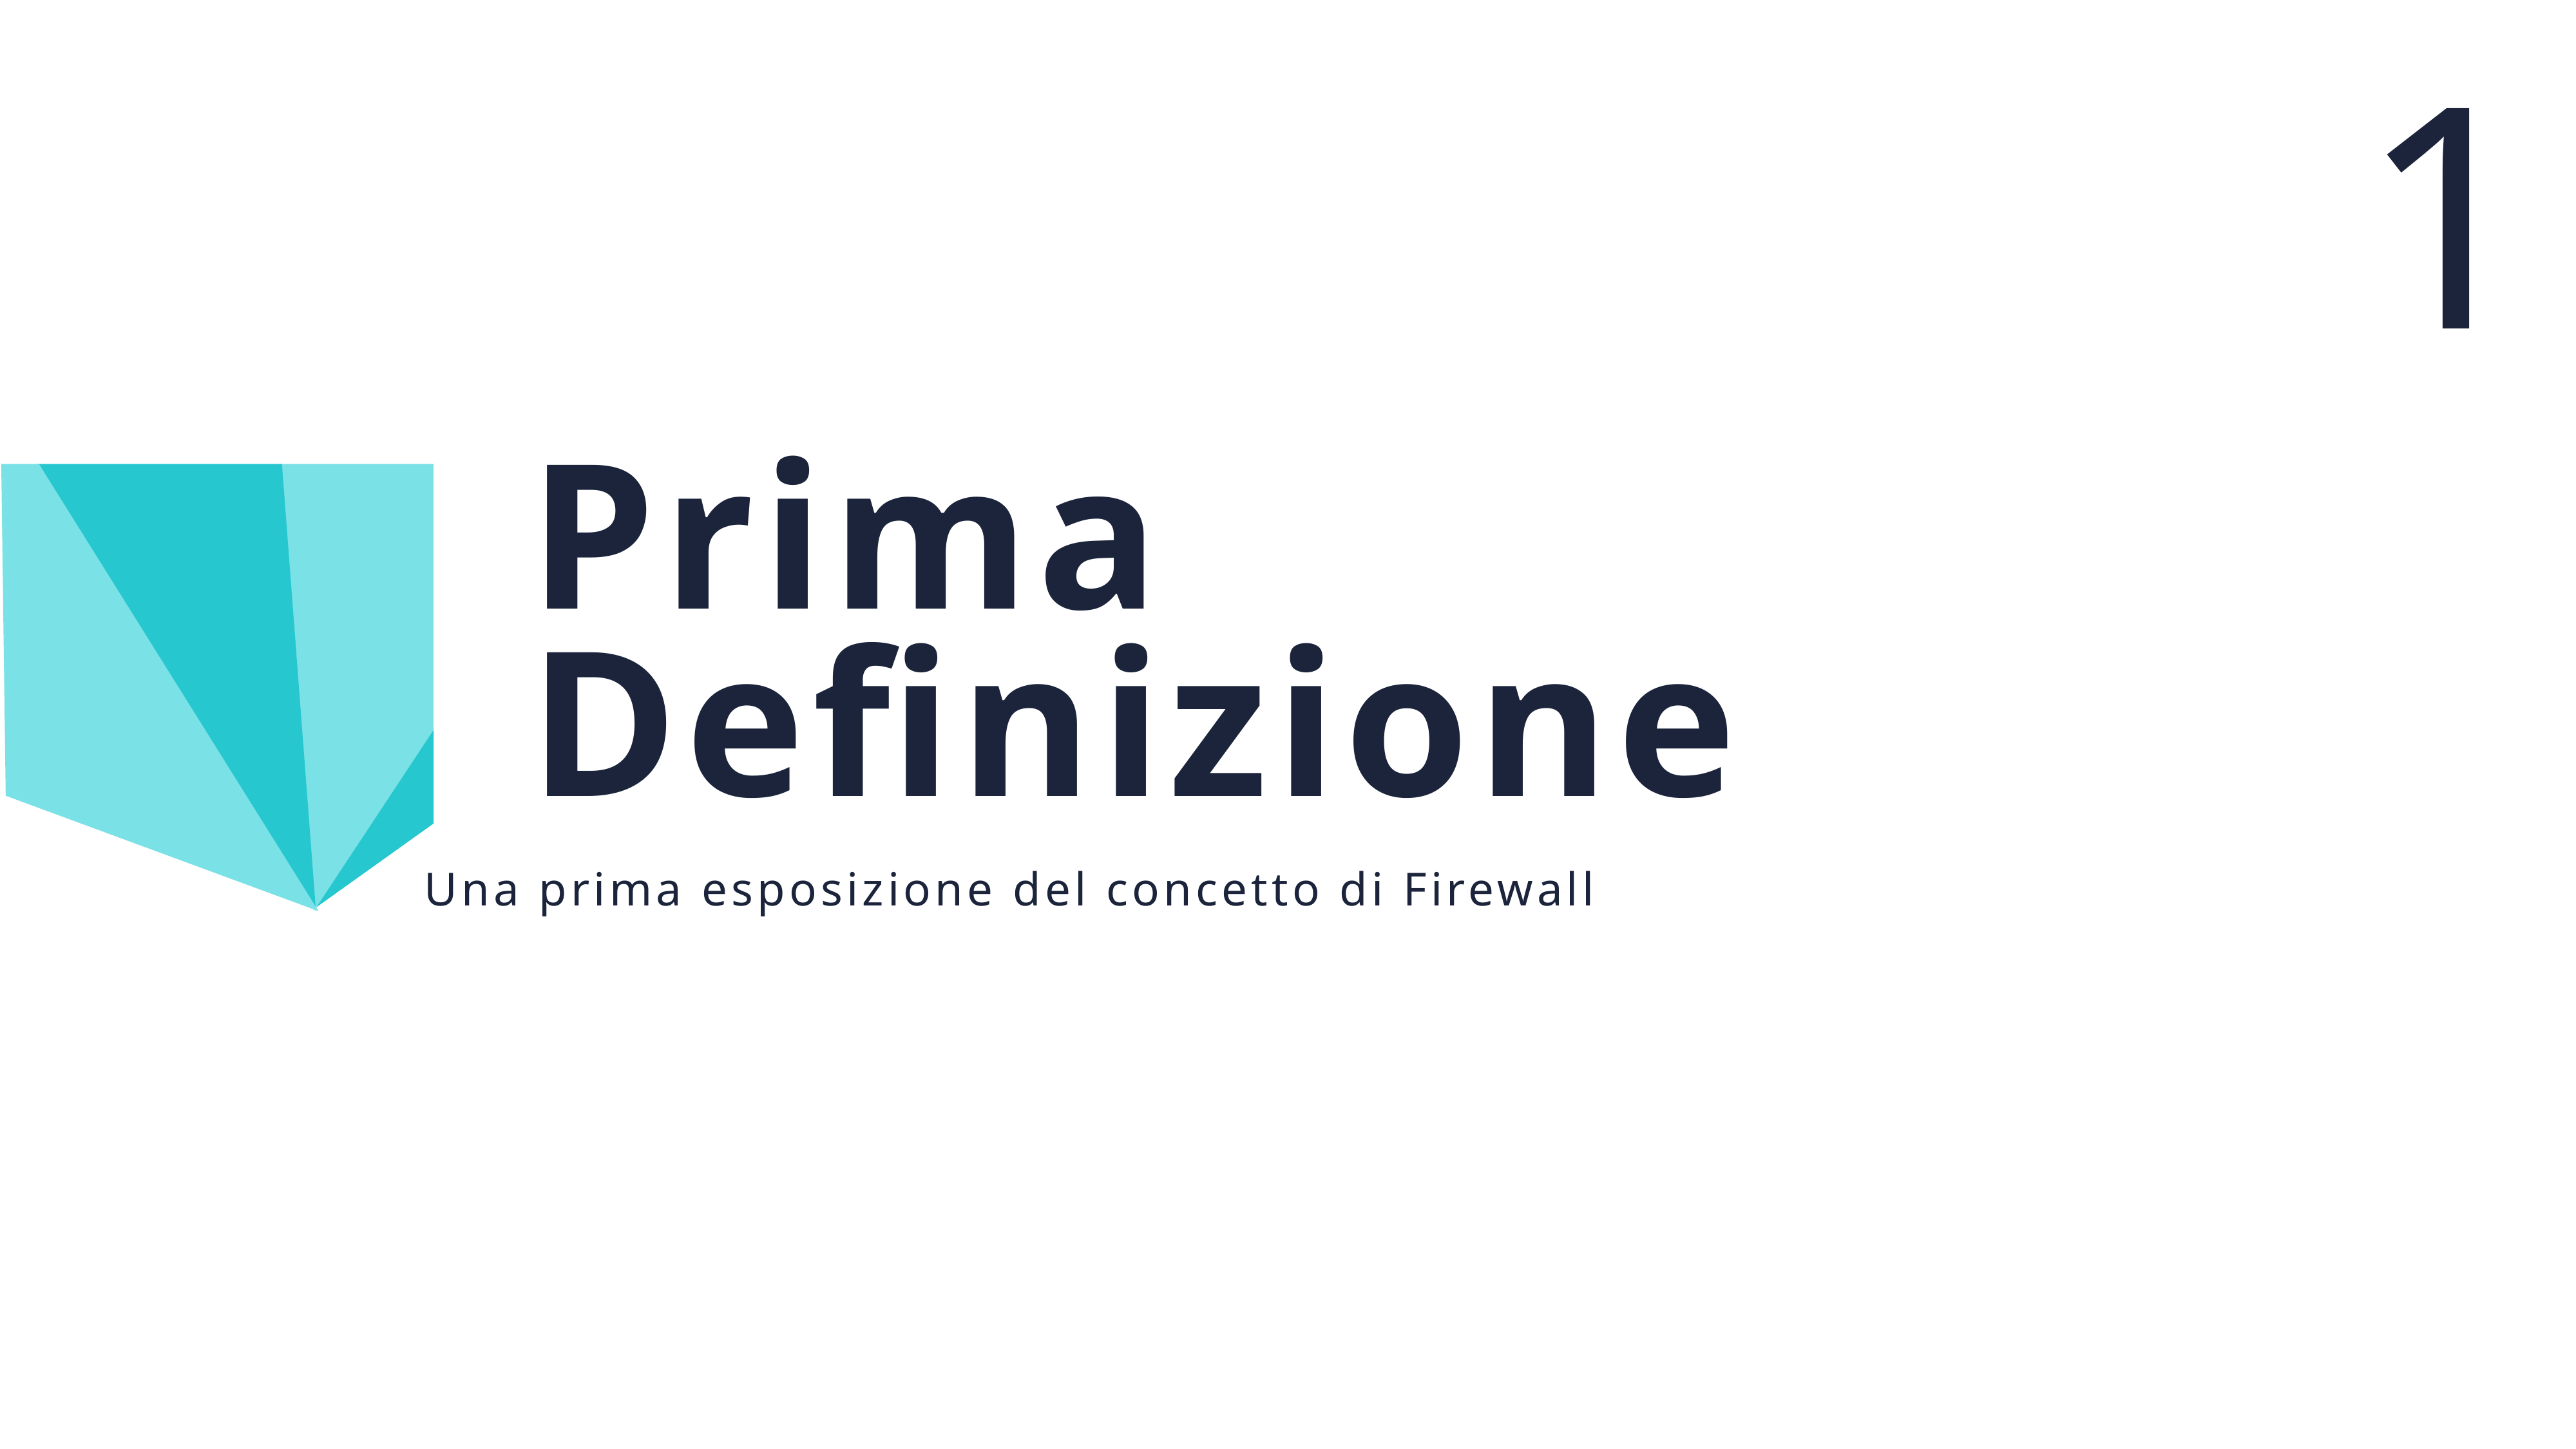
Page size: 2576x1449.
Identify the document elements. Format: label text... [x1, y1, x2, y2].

text_box 1 [2351, 15, 2547, 396]
text_box Una prima esposizione del concetto di Firewall [414, 855, 1607, 920]
text_box [1, 464, 434, 911]
text_box Prima Definizione [519, 456, 1748, 842]
